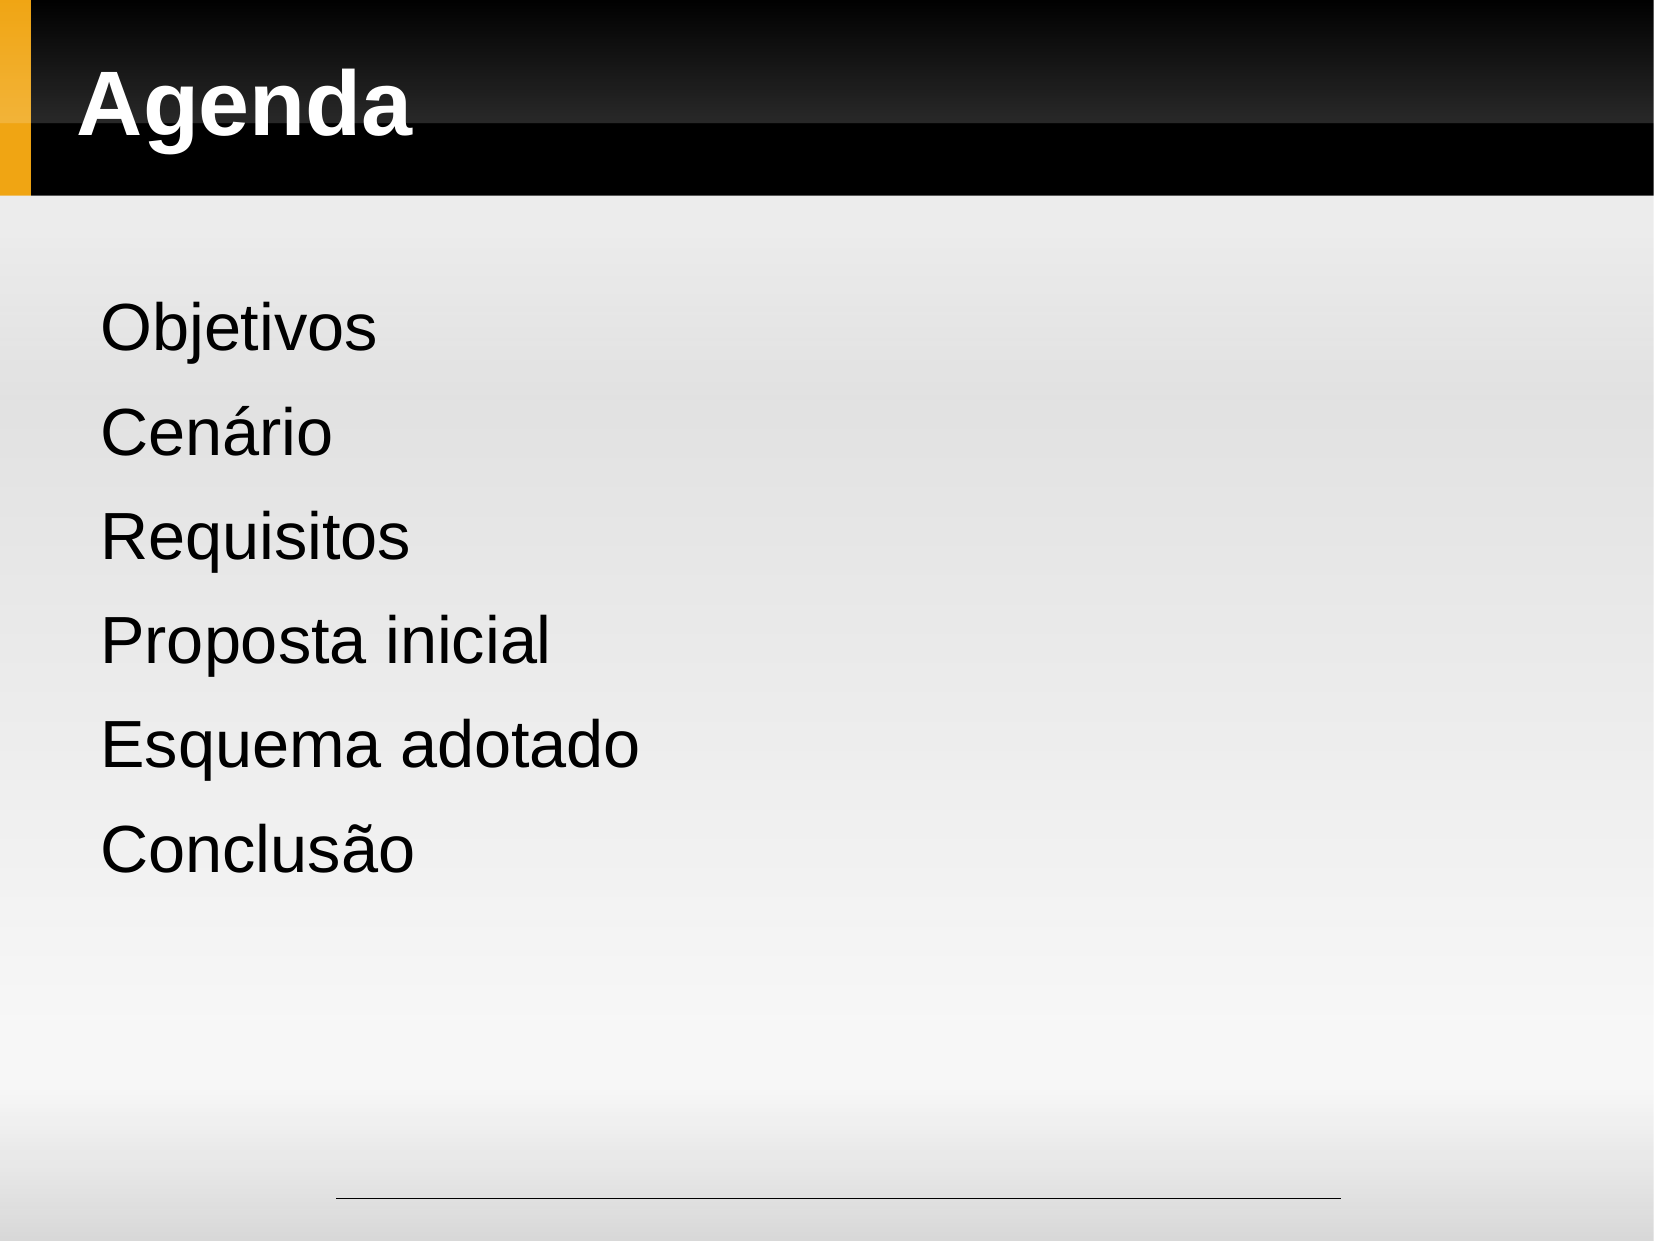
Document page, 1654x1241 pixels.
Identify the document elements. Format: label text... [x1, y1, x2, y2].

list Objetivos Cenário Requisitos Proposta inicial Esquema adotado Conclusão [82, 290, 1571, 1094]
title Agenda [76, 0, 1565, 208]
picture [0, 0, 1654, 1241]
